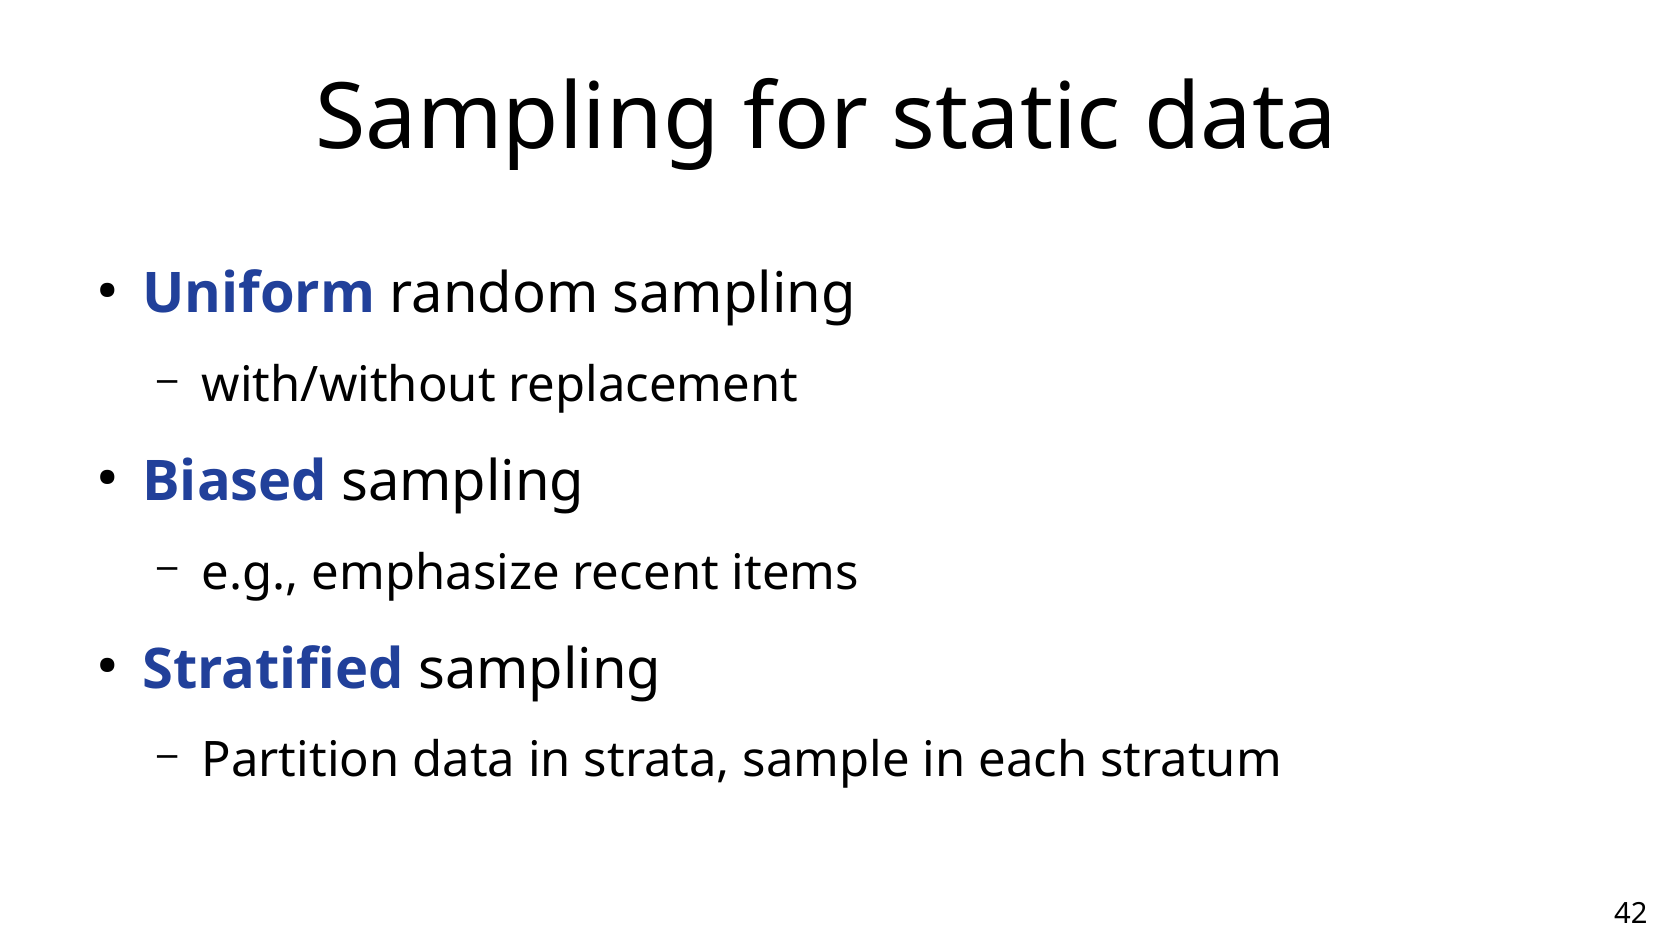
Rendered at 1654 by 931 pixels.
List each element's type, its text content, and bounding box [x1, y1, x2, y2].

title Sampling for static data [82, 1, 1571, 226]
list Uniform random sampling with/without replacement Biased sampling e.g., emphasize recent items Stratified sampling Partition data in strata, sample in each stratum [82, 253, 1571, 793]
